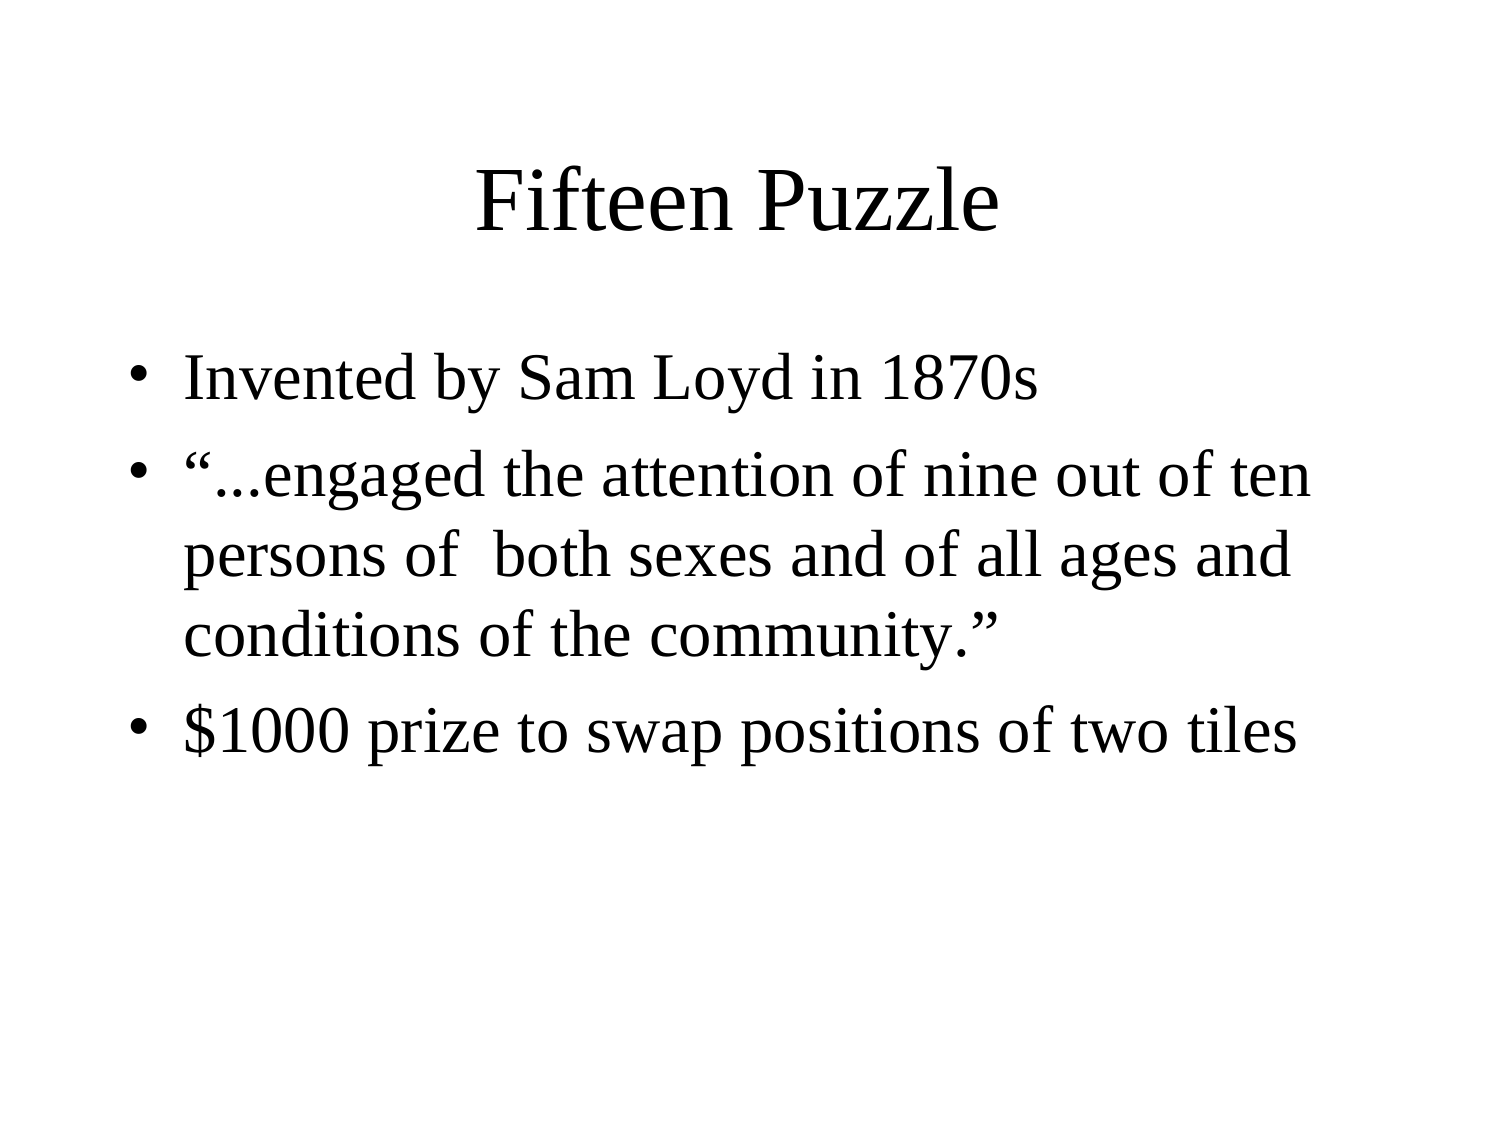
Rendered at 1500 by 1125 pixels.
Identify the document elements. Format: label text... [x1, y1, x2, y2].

title Fifteen Puzzle [112, 99, 1388, 288]
list Invented by Sam Loyd in 1870s “...engaged the attention of nine out of ten persons of both sexes and of all ages and conditions of the community.” $1000 prize to swap positions of two tiles [112, 324, 1388, 1000]
